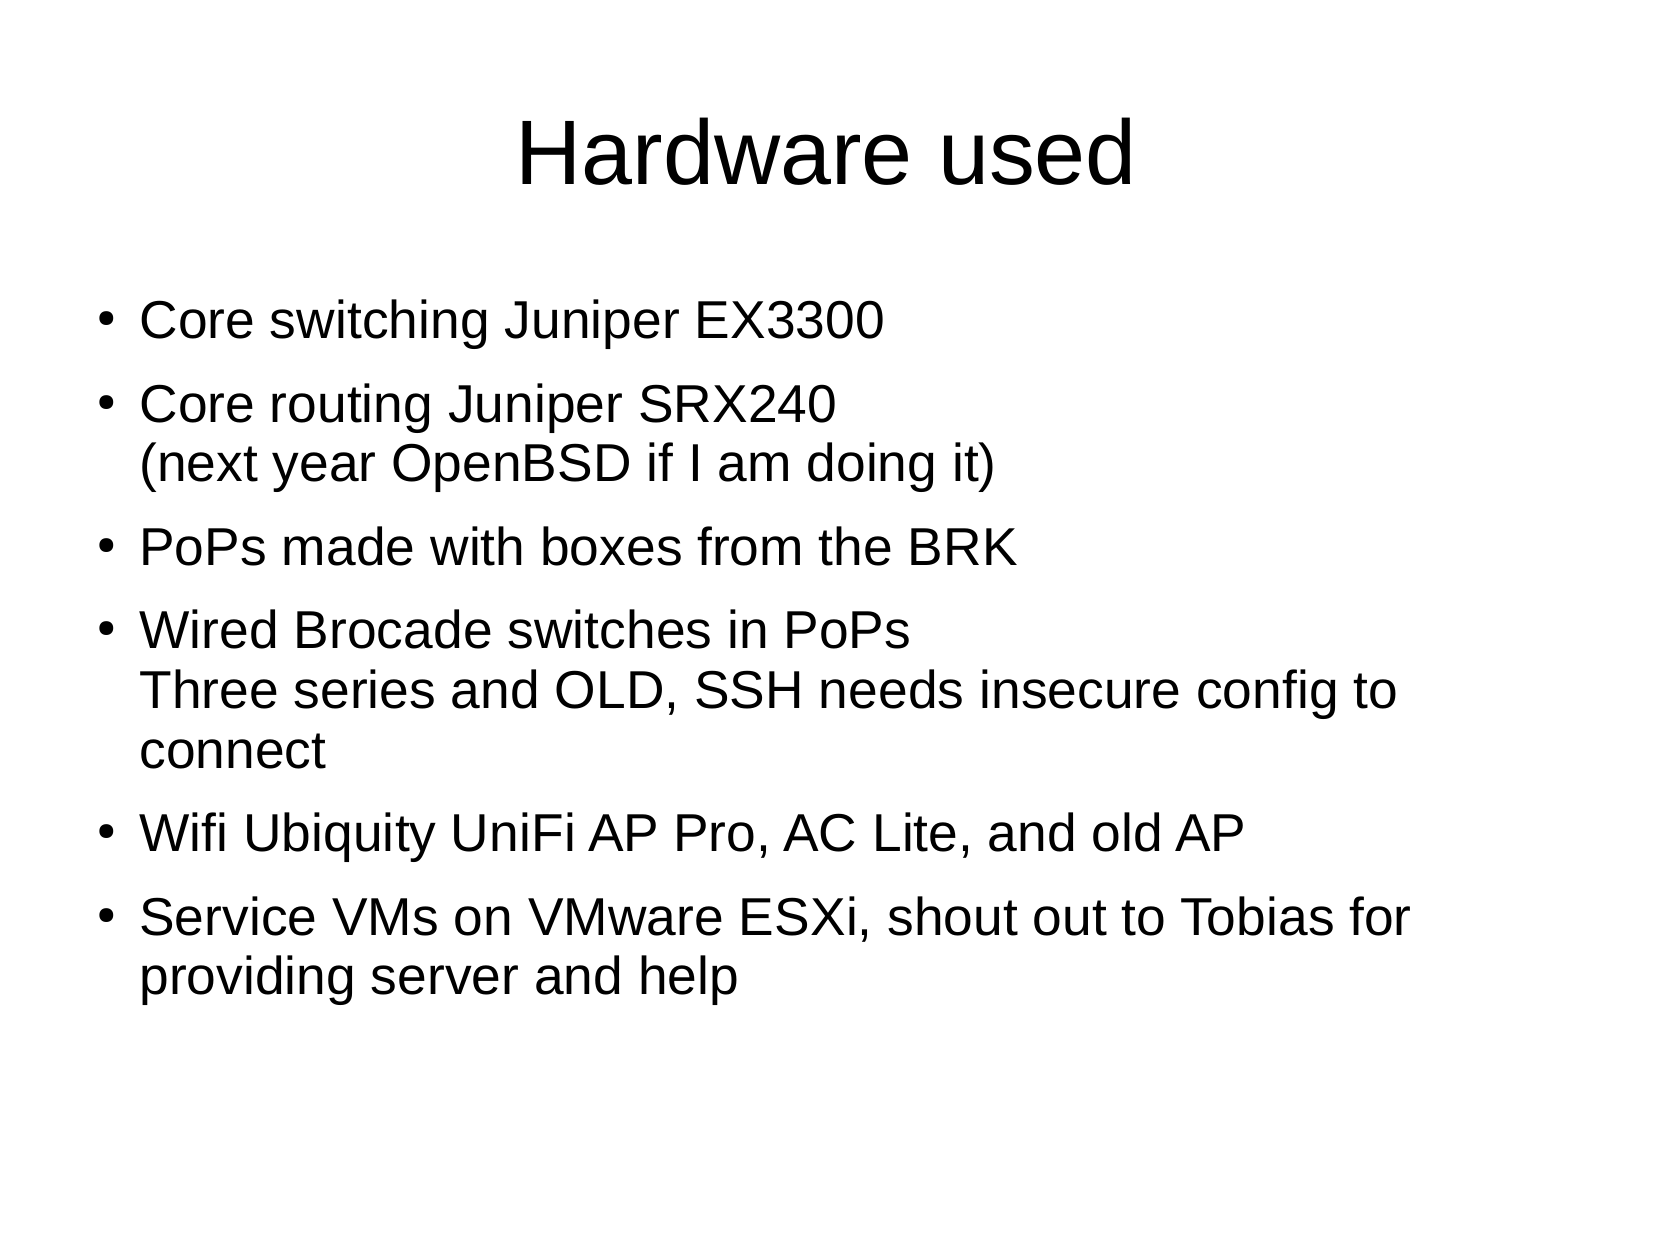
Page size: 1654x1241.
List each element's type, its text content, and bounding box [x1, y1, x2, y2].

list Core switching Juniper EX3300 Core routing Juniper SRX240 (next year OpenBSD if I am doing it) PoPs made with boxes from the BRK Wired Brocade switches in PoPs Three series and OLD, SSH needs insecure config to connect Wifi Ubiquity UniFi AP Pro, AC Lite, and old AP Service VMs on VMware ESXi, shout out to Tobias for providing server and help [82, 290, 1571, 1010]
title Hardware used [82, 49, 1571, 257]
